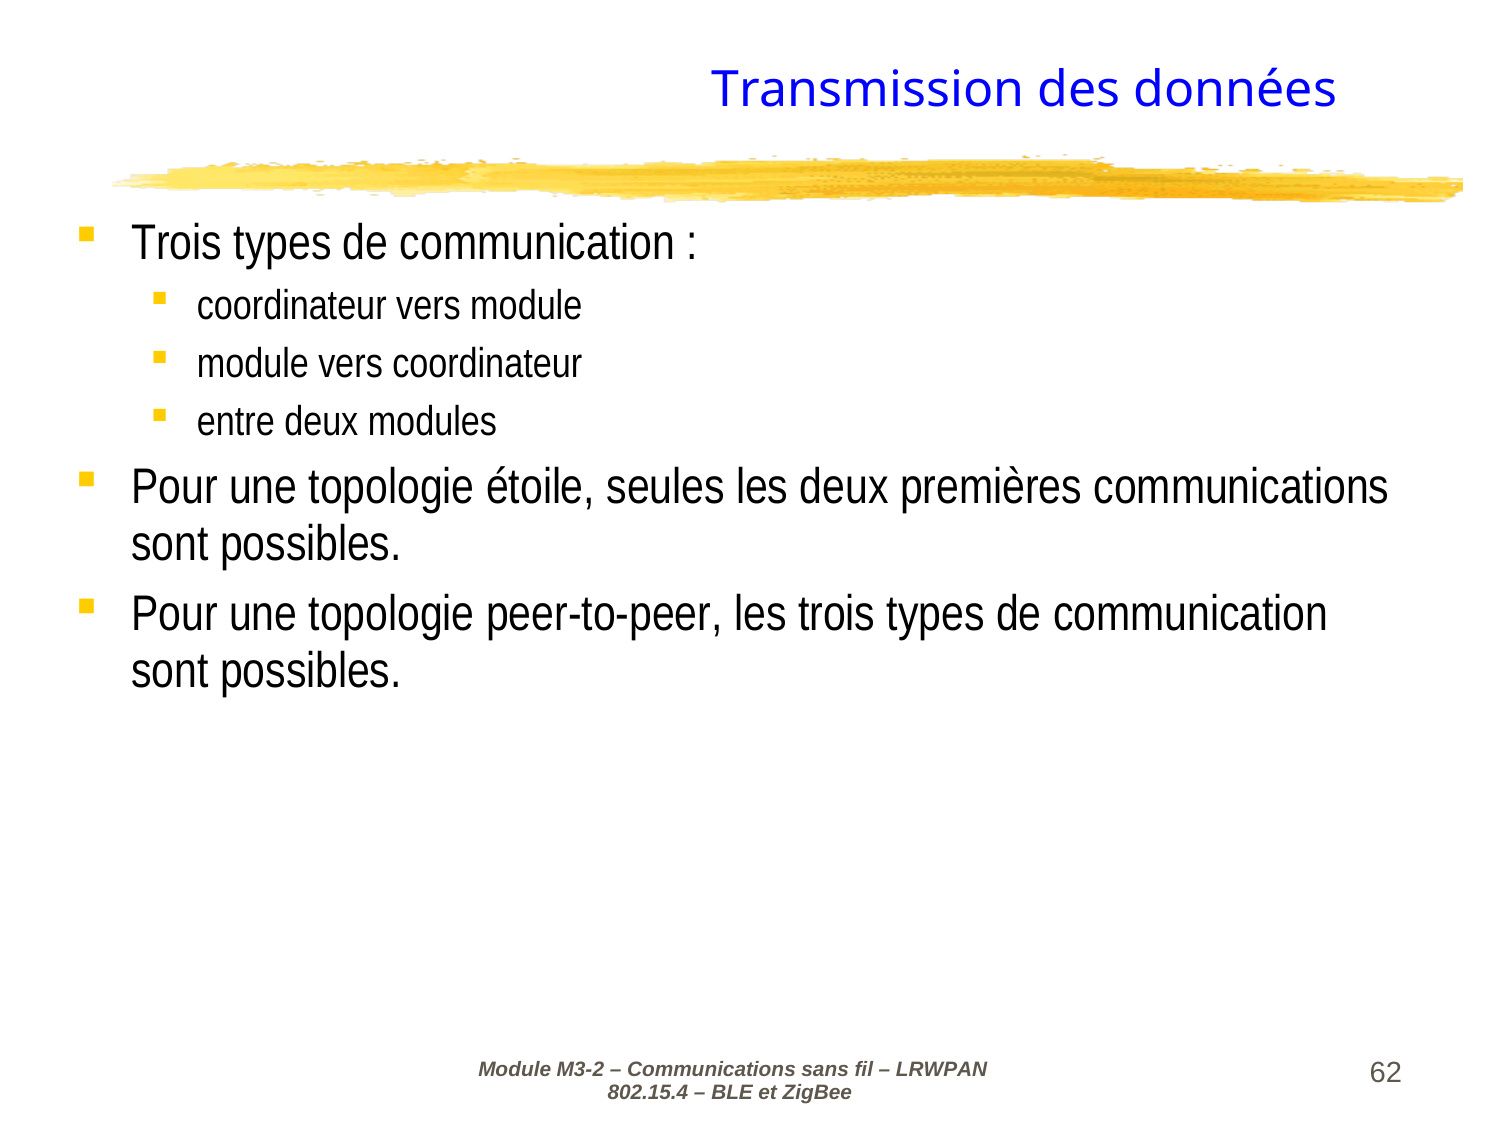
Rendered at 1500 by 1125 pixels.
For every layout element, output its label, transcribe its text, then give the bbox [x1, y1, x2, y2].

list Trois types de communication : coordinateur vers module module vers coordinateur entre deux modules Pour une topologie étoile, seules les deux premières communications sont possibles. Pour une topologie peer-to-peer, les trois types de communication sont possibles. [74, 212, 1417, 703]
title Transmission des données [62, 37, 1338, 138]
picture [112, 149, 1463, 213]
